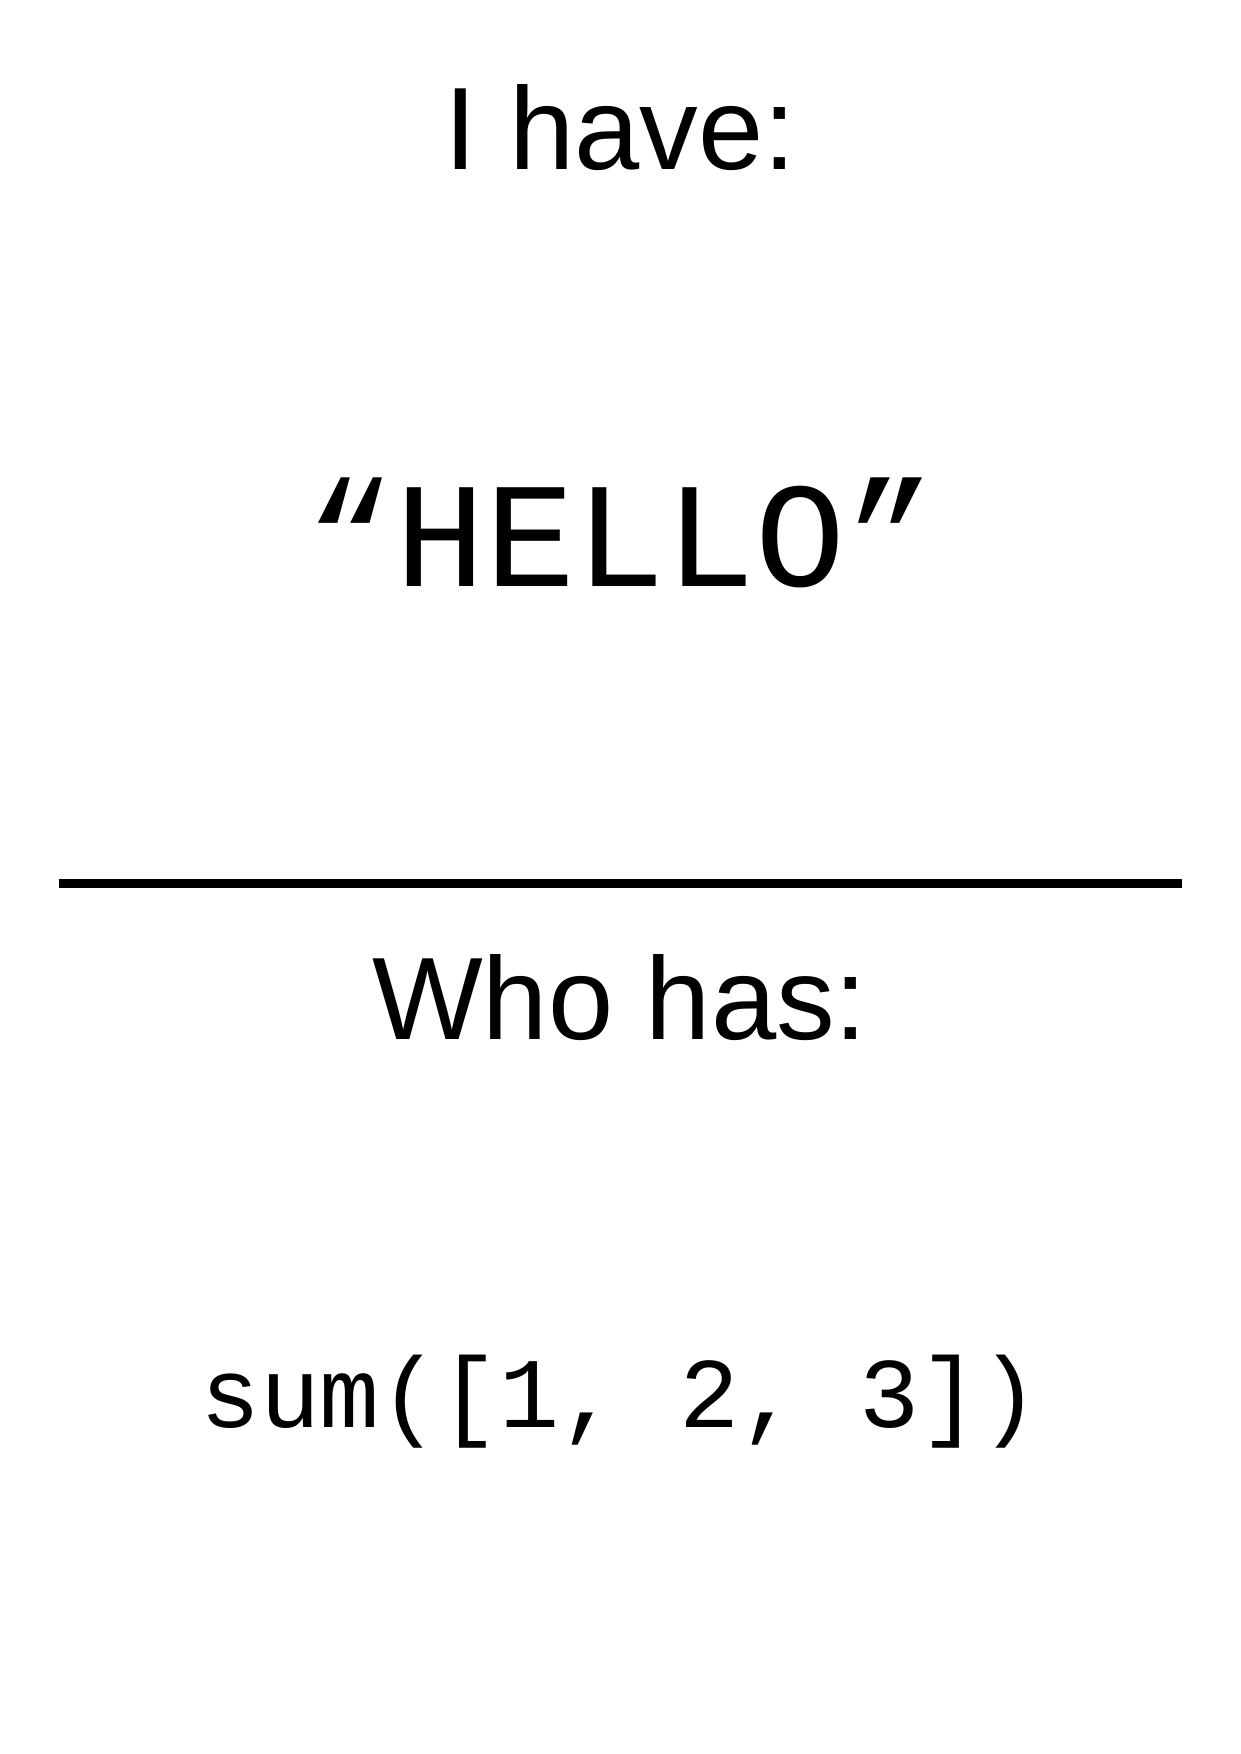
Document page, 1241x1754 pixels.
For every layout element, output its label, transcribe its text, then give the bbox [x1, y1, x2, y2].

text_box Who has: [58, 919, 1182, 1079]
text_box “HELLO” [58, 268, 1182, 824]
text_box sum([1, 2, 3]) [58, 1123, 1182, 1679]
subtitle I have: [58, 49, 1182, 209]
